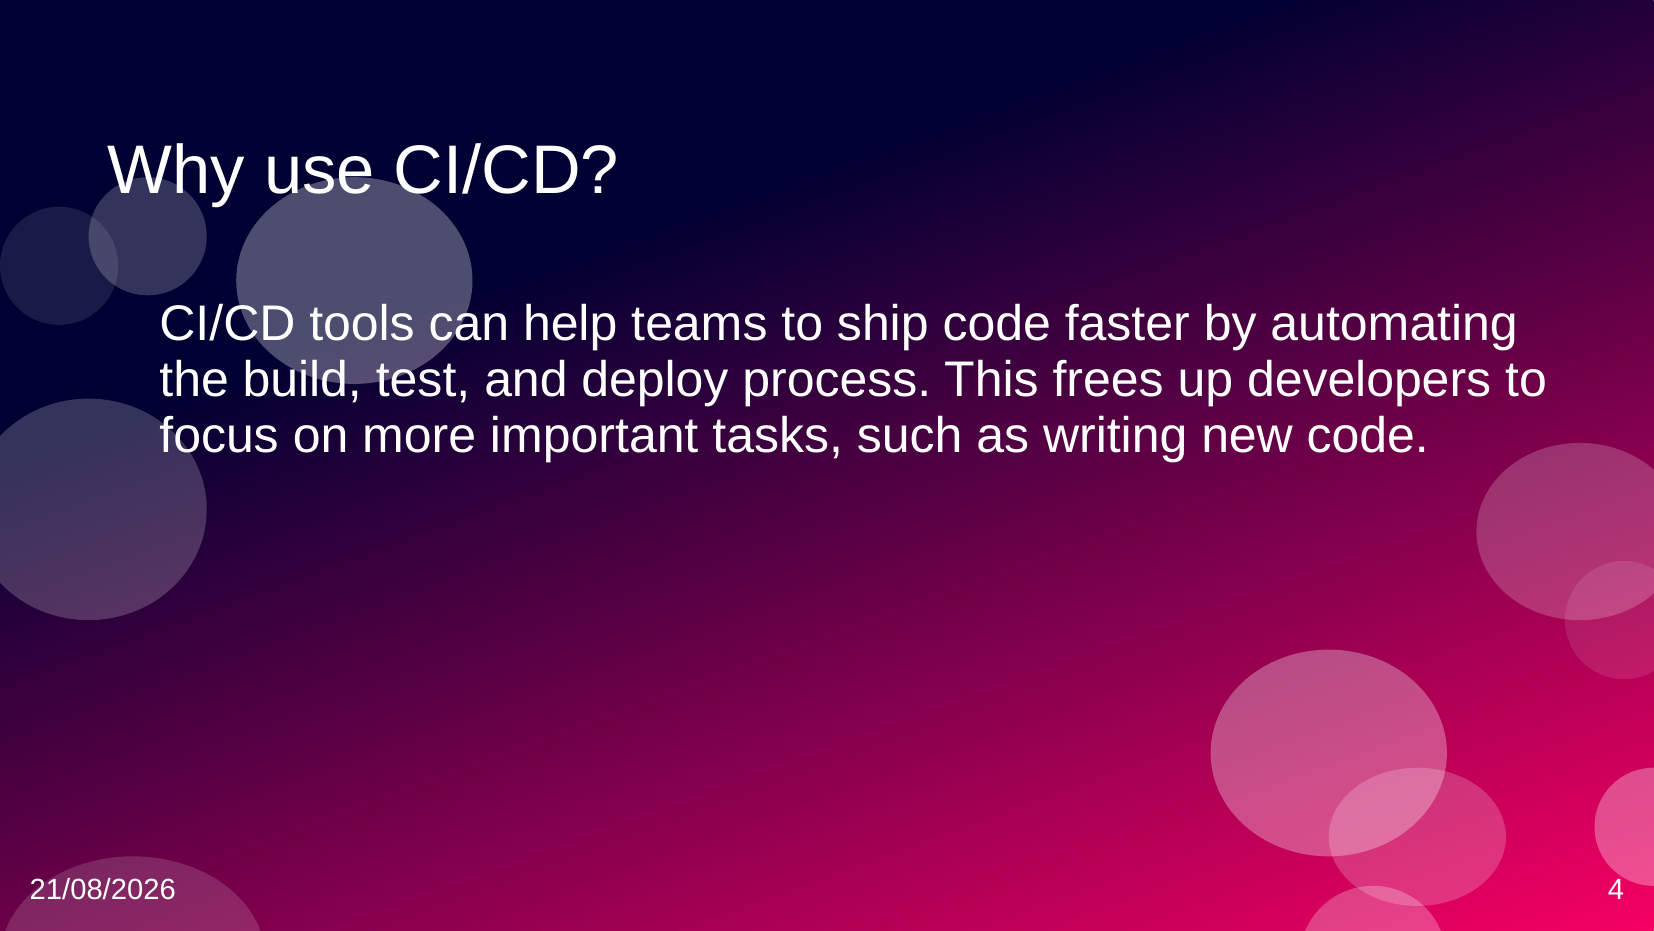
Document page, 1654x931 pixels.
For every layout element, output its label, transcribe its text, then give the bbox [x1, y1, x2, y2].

title Why use CI/CD? [88, 88, 1565, 251]
list CI/CD tools can help teams to ship code faster by automating the build, test, and deploy process. This frees up developers to focus on more important tasks, such as writing new code. [88, 295, 1565, 783]
